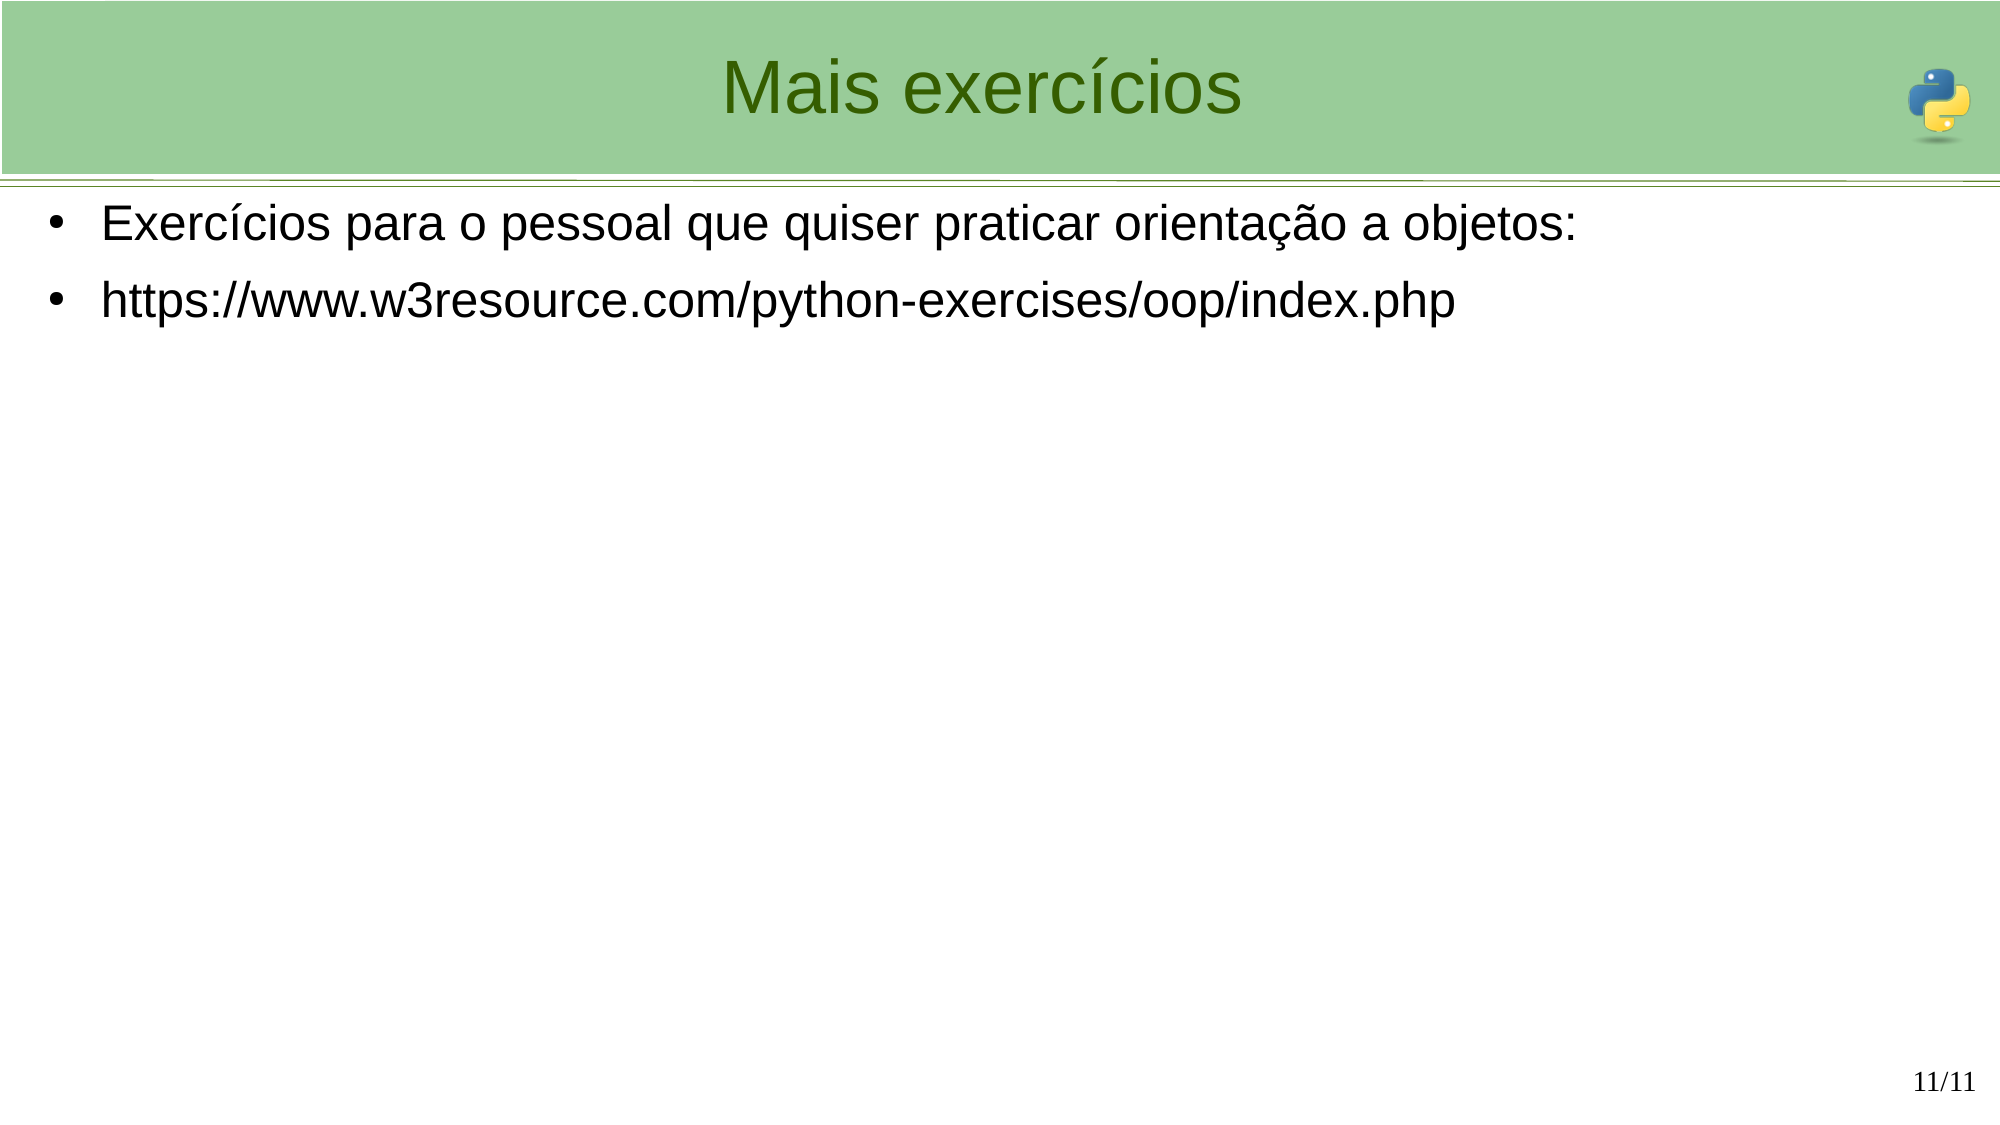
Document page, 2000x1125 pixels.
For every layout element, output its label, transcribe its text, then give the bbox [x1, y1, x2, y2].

picture [1901, 59, 1979, 148]
list Exercícios para o pessoal que quiser praticar orientação a objetos: https://www.w3resource.com/python-exercises/oop/index.php [30, 195, 1966, 848]
title Mais exercícios [105, 0, 1861, 174]
